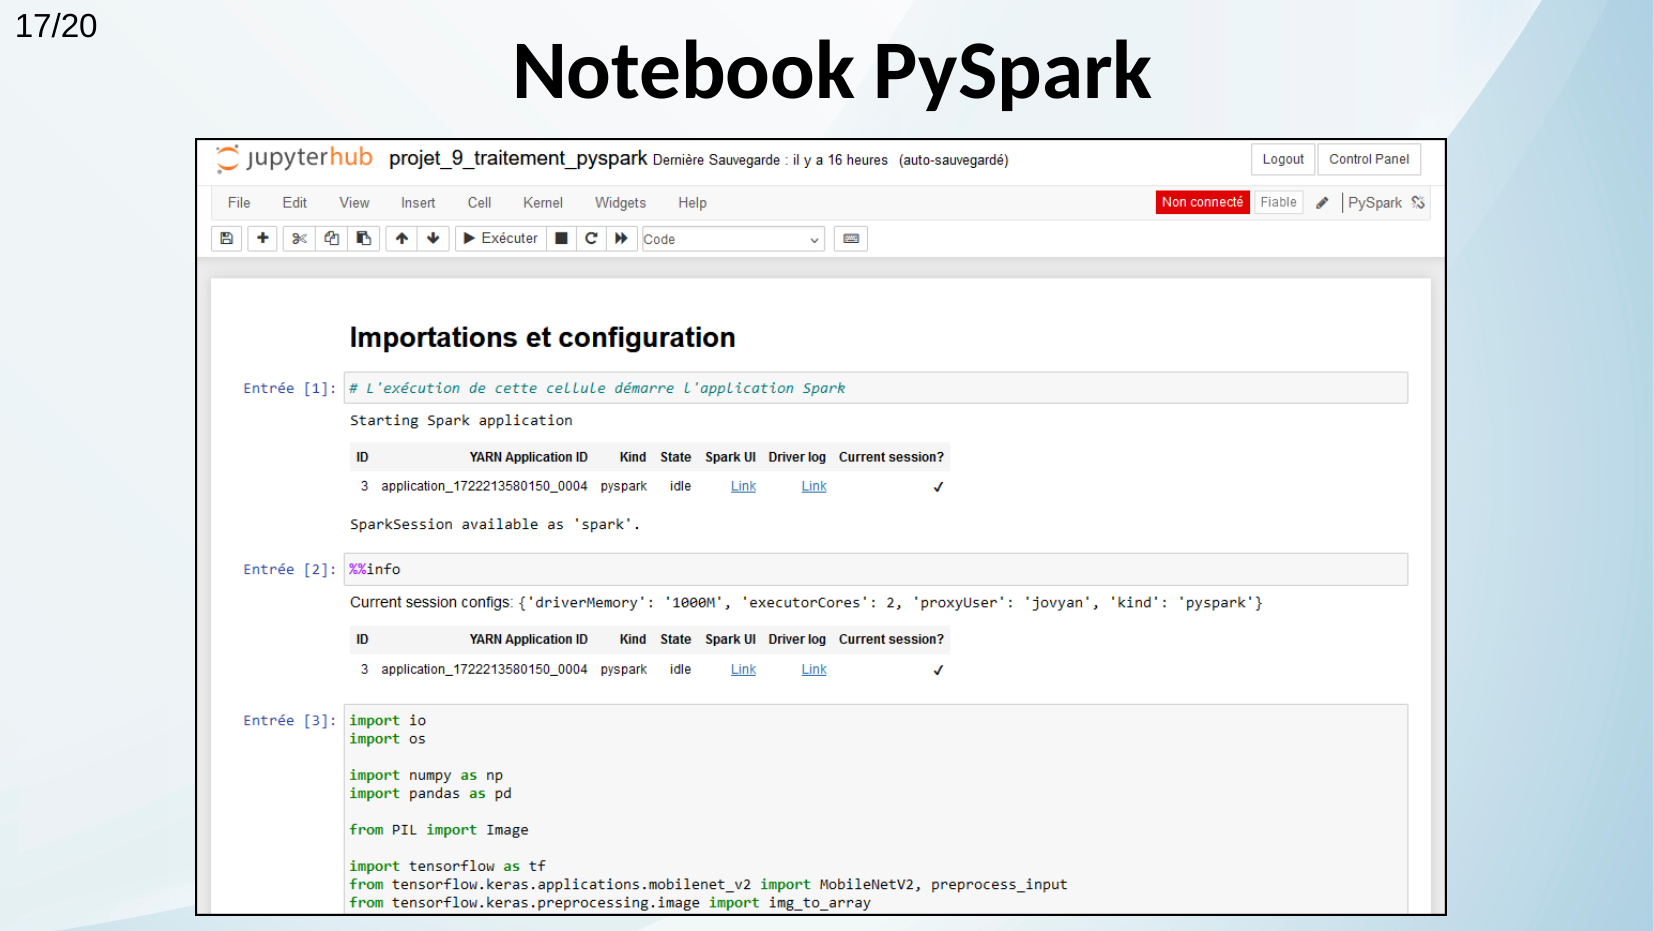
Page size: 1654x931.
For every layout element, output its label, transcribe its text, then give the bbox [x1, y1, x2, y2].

picture [0, 0, 1654, 931]
text_box 17/20 [0, 0, 88, 60]
title Notebook PySpark [88, 0, 1577, 156]
